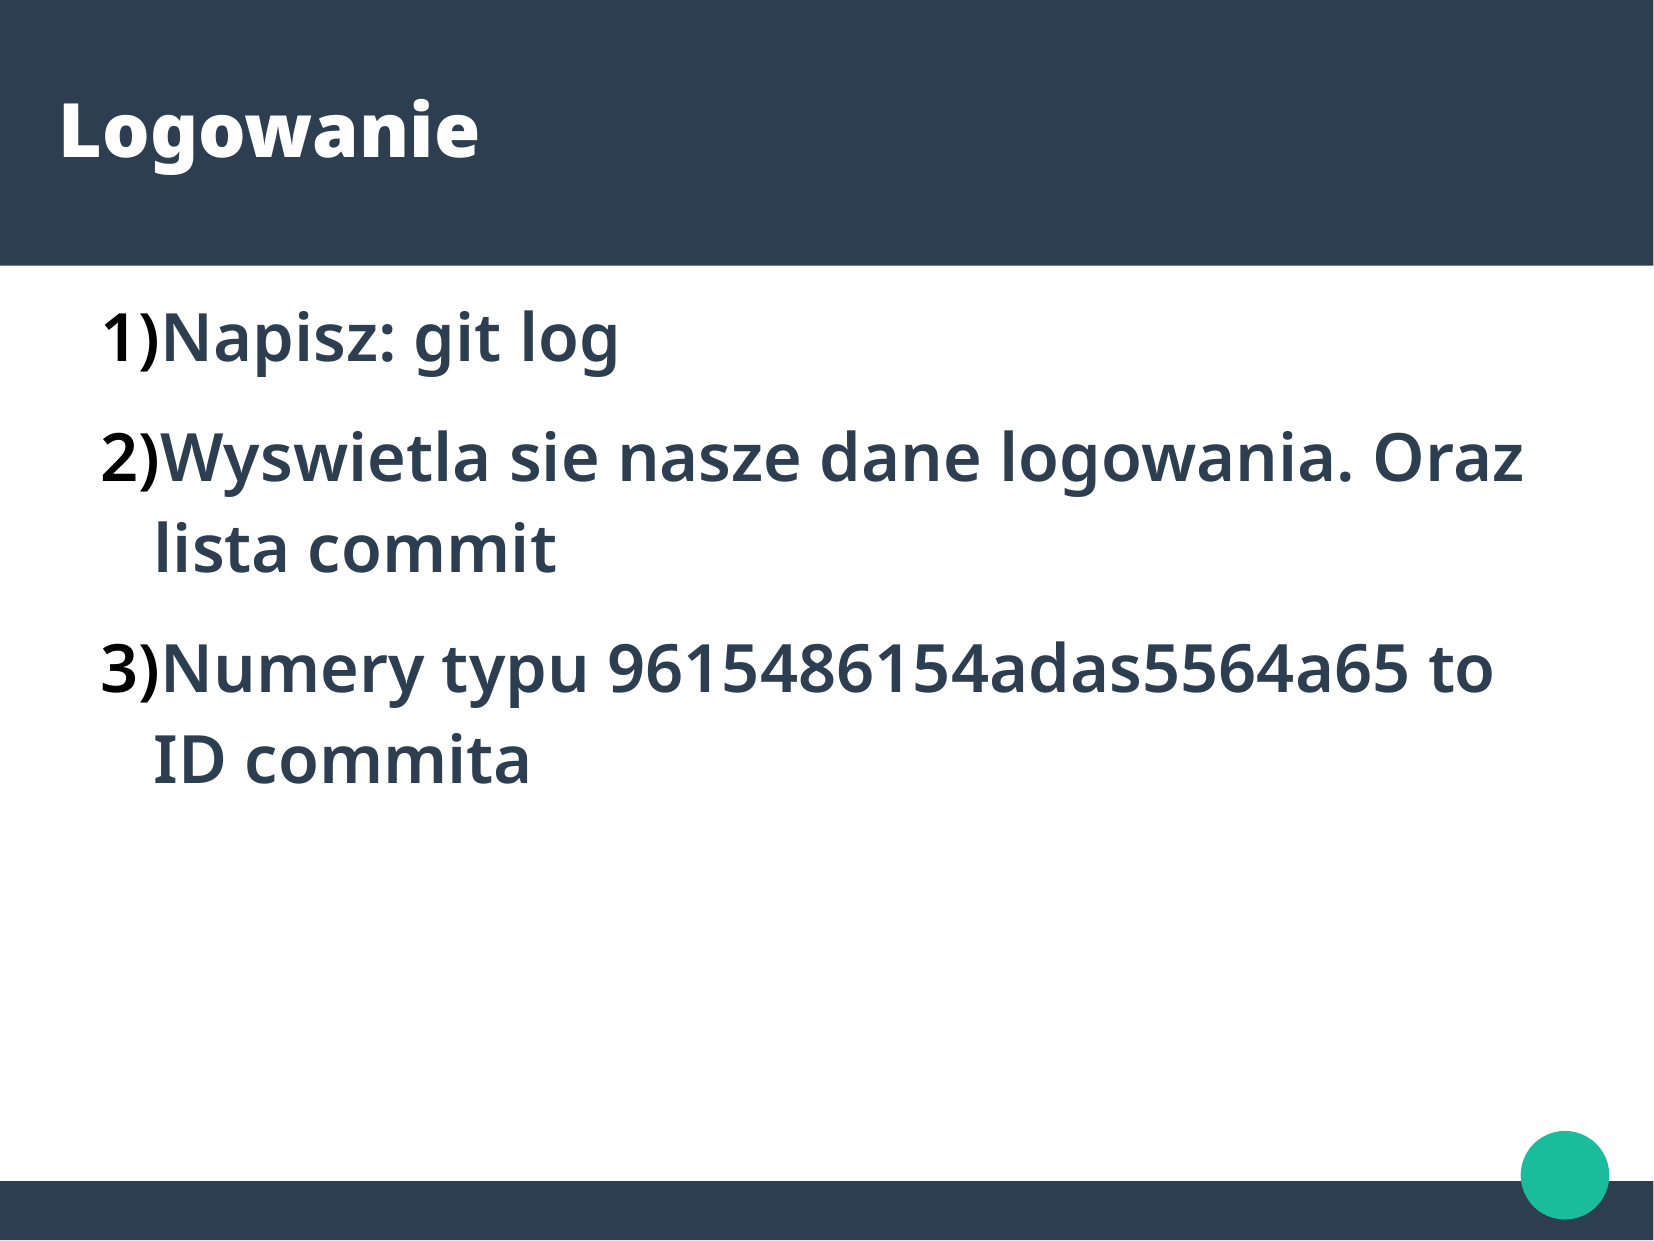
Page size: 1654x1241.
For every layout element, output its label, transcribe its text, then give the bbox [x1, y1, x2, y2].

title Logowanie [59, 49, 1595, 207]
list Napisz: git log Wyswietla sie nasze dane logowania. Oraz lista commit Numery typu 9615486154adas5564a65 to ID commita [82, 290, 1571, 1010]
